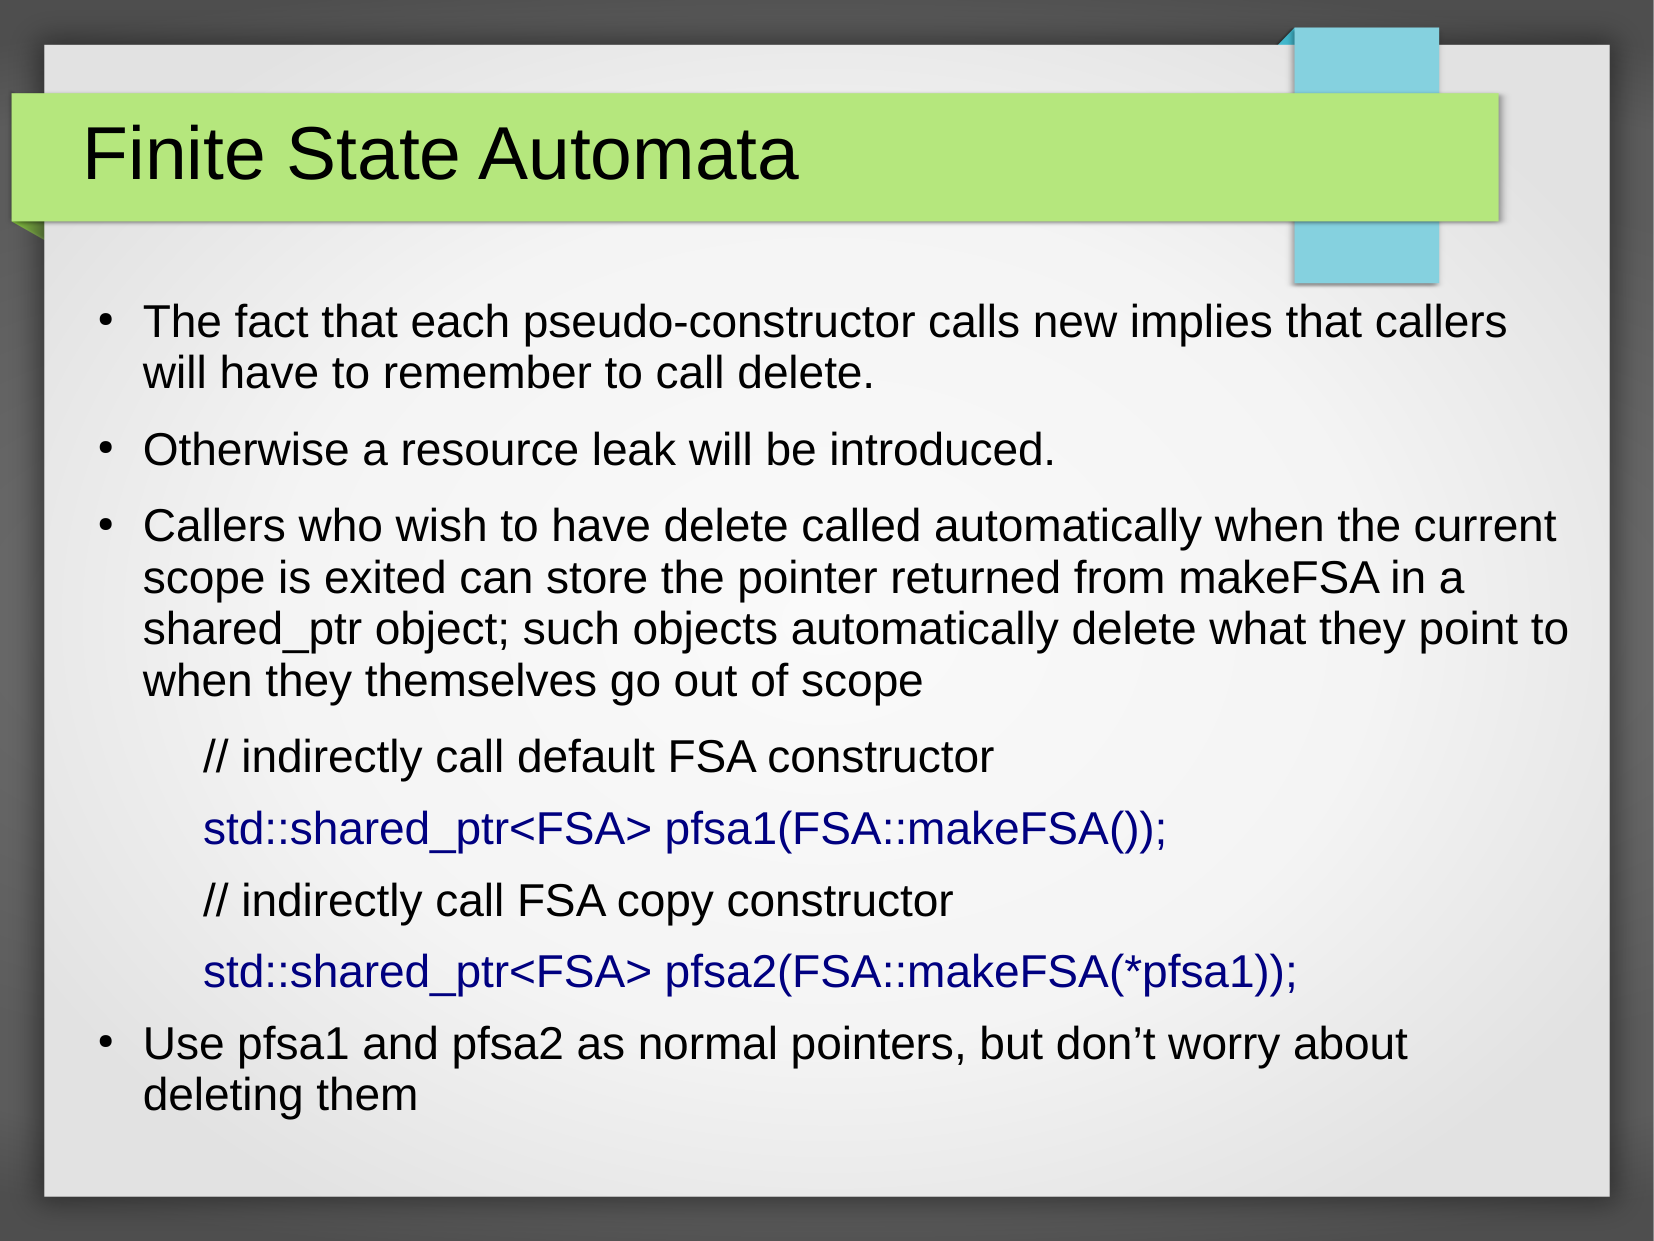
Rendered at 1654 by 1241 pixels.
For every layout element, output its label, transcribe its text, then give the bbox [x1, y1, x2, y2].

list The fact that each pseudo-constructor calls new implies that callers will have to remember to call delete. Otherwise a resource leak will be introduced. Callers who wish to have delete called automatically when the current scope is exited can store the pointer returned from makeFSA in a shared_ptr object; such objects automatically delete what they point to when they themselves go out of scope // indirectly call default FSA constructor std::shared_ptr<FSA> pfsa1(FSA::makeFSA()); // indirectly call FSA copy constructor std::shared_ptr<FSA> pfsa2(FSA::makeFSA(*pfsa1)); Use pfsa1 and pfsa2 as normal pointers, but don’t worry about deleting them [82, 295, 1571, 1130]
picture [0, 0, 1654, 1241]
title Finite State Automata [82, 94, 1264, 213]
